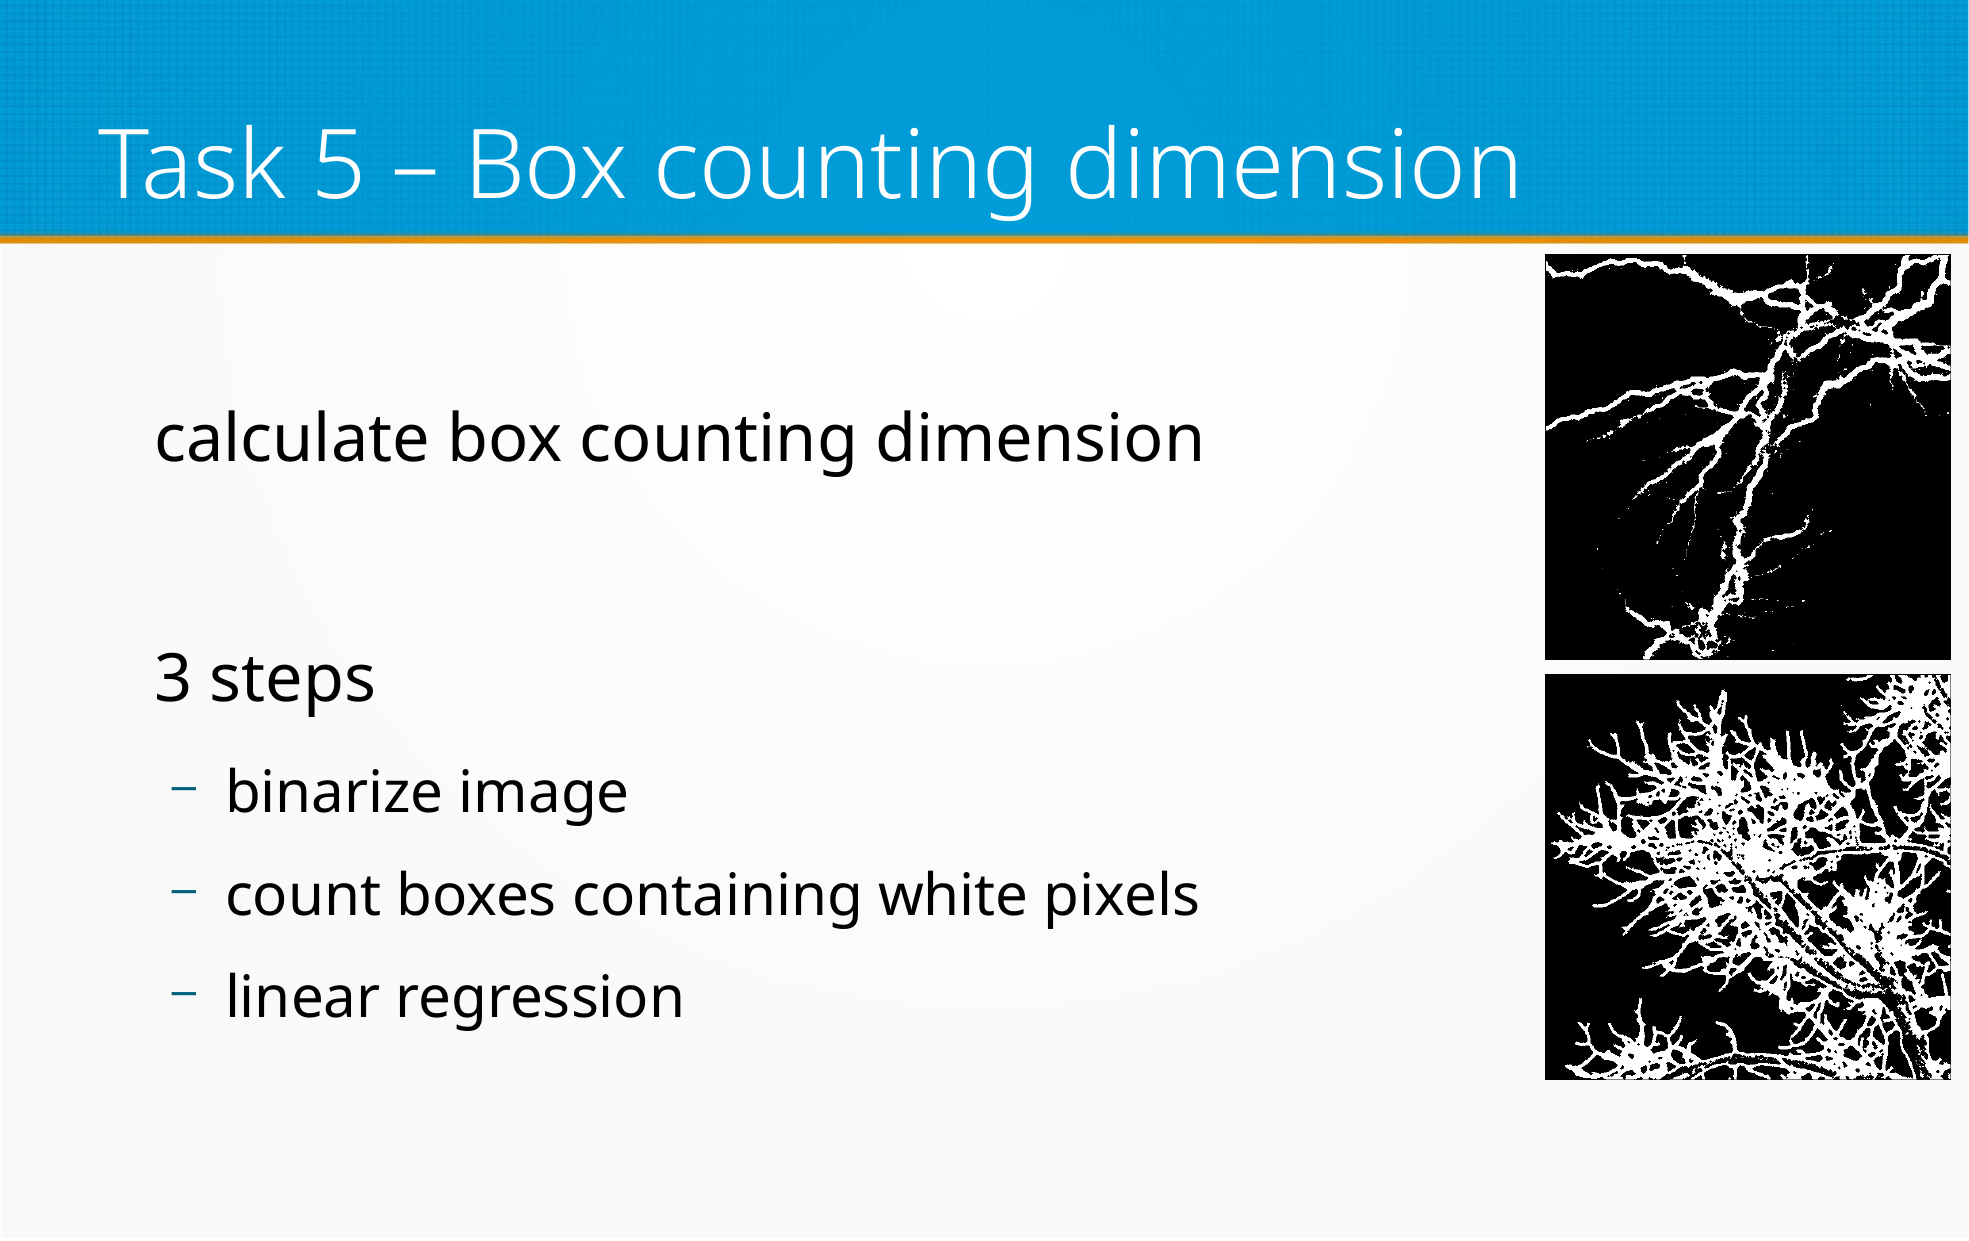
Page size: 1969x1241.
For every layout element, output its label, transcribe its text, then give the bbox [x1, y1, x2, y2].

title Task 5 – Box counting dimension [98, 19, 1870, 227]
list calculate box counting dimension 3 steps binarize image count boxes containing white pixels linear regression [83, 270, 1471, 1241]
picture [0, 233, 1969, 1241]
